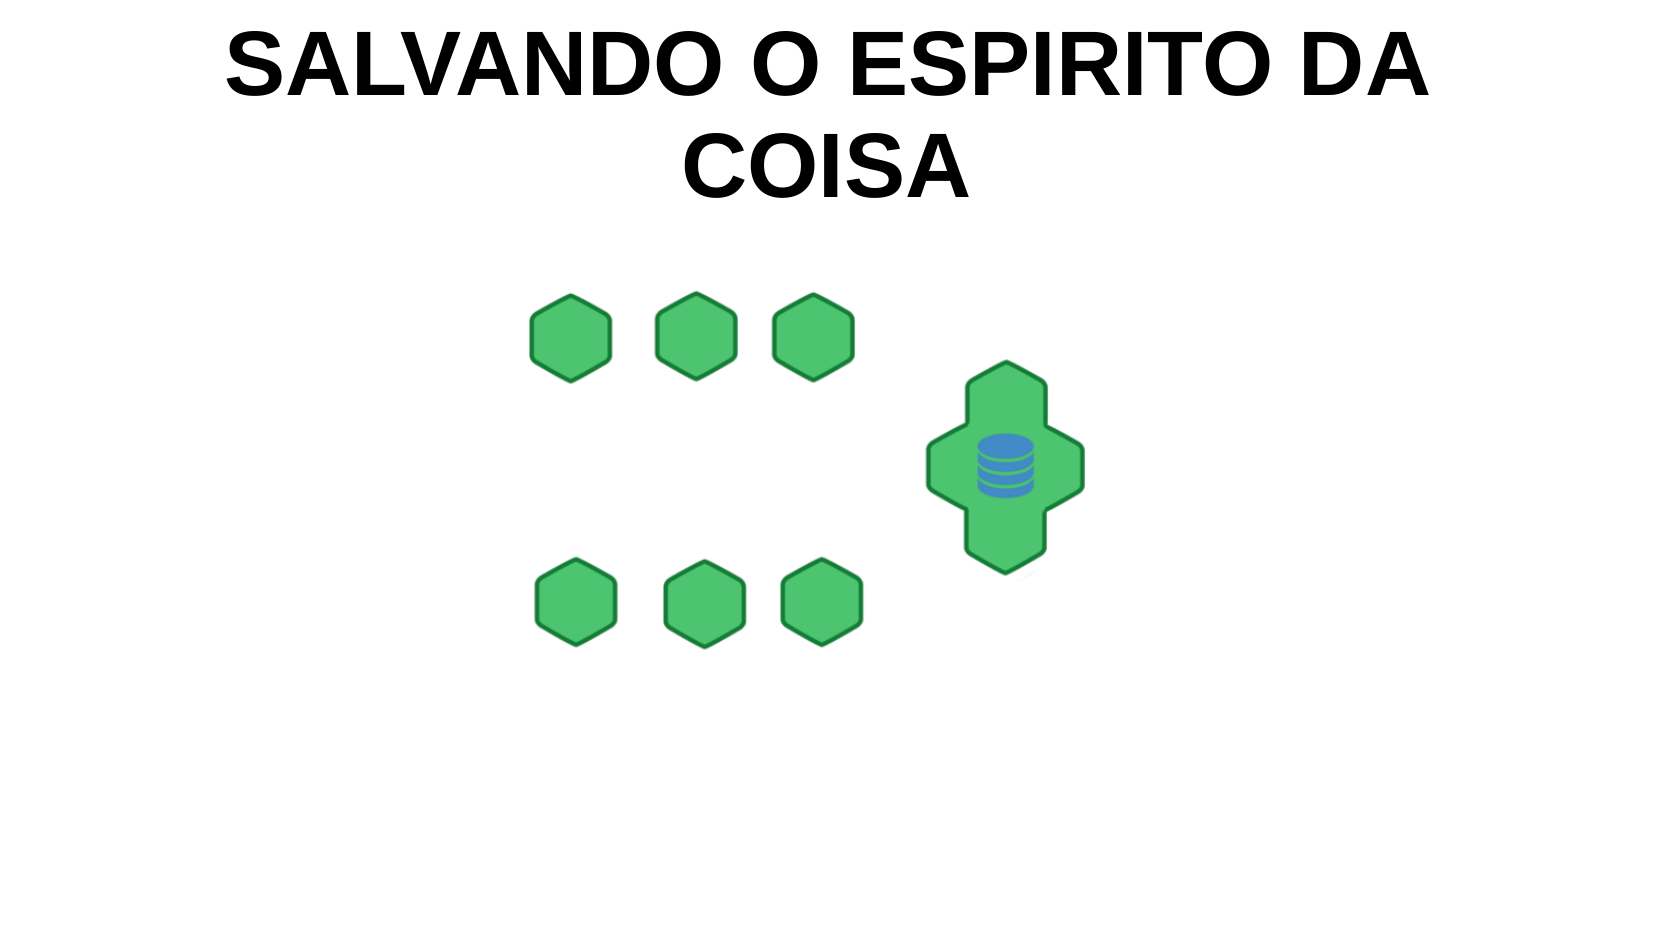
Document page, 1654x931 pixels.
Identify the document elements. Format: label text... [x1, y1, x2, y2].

title SALVANDO O ESPIRITO DA COISA [82, 12, 1571, 218]
picture [394, 217, 1259, 757]
